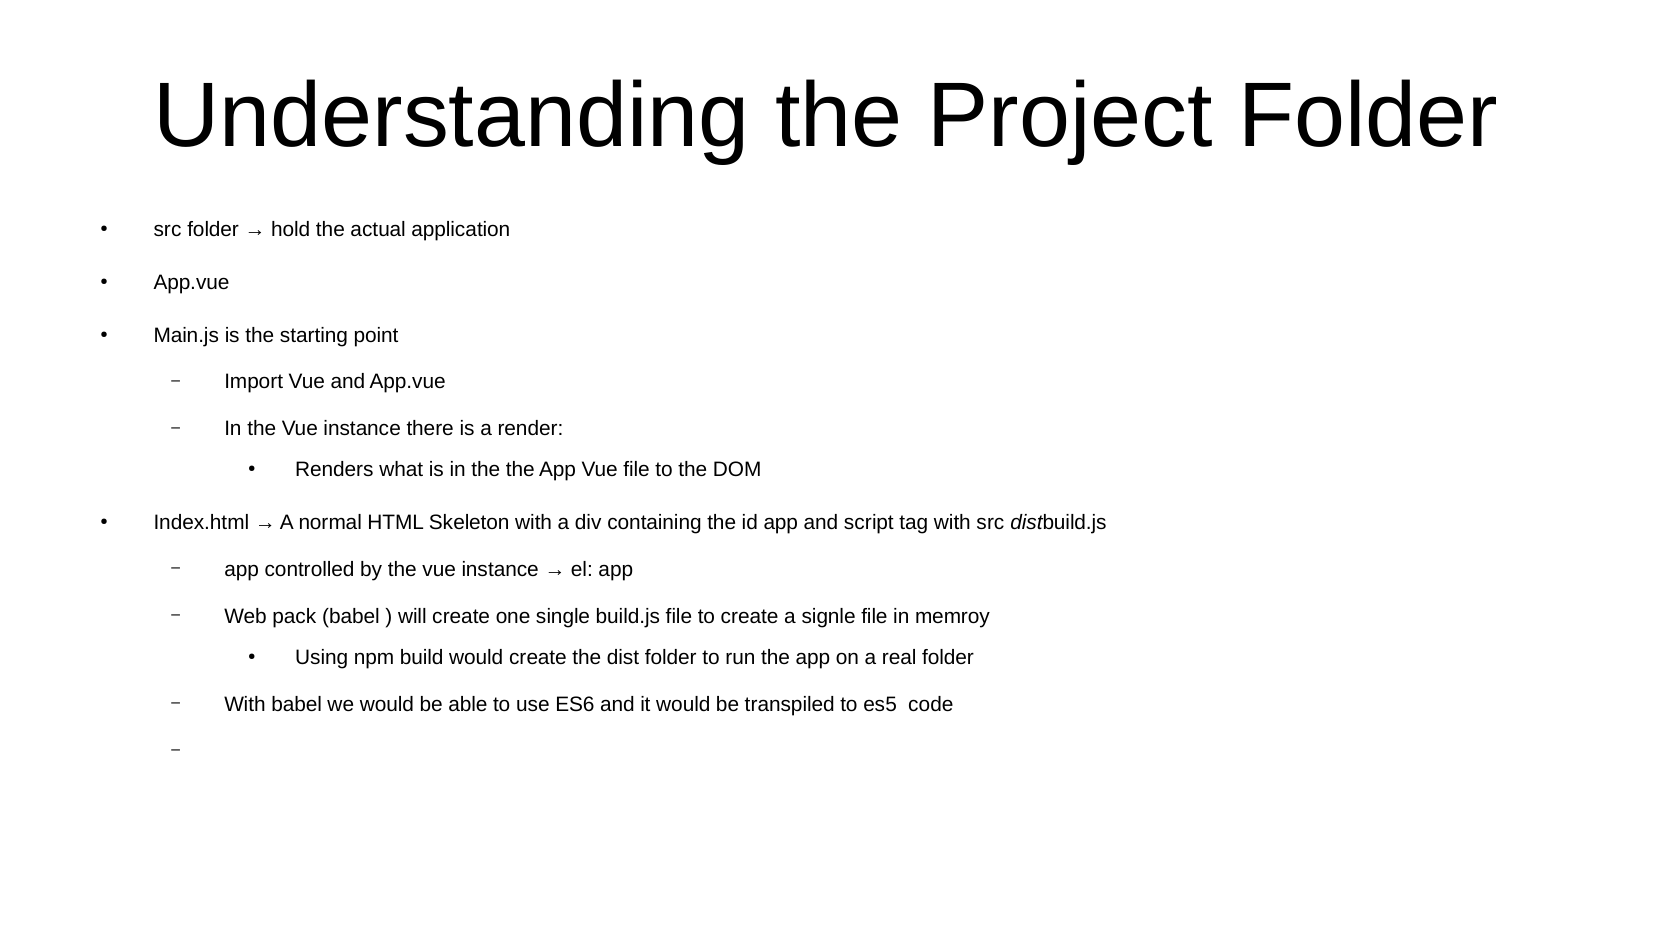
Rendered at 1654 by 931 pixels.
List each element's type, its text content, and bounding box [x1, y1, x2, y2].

list src folder → hold the actual application App.vue Main.js is the starting point Import Vue and App.vue In the Vue instance there is a render: Renders what is in the the App Vue file to the DOM Index.html → A normal HTML Skeleton with a div containing the id app and script tag with src distbuild.js app controlled by the vue instance → el: app Web pack (babel ) will create one single build.js file to create a signle file in memroy Using npm build would create the dist folder to run the app on a real folder With babel we would be able to use ES6 and it would be transpiled to es5 code [82, 217, 1576, 916]
title Understanding the Project Folder [82, 37, 1571, 193]
